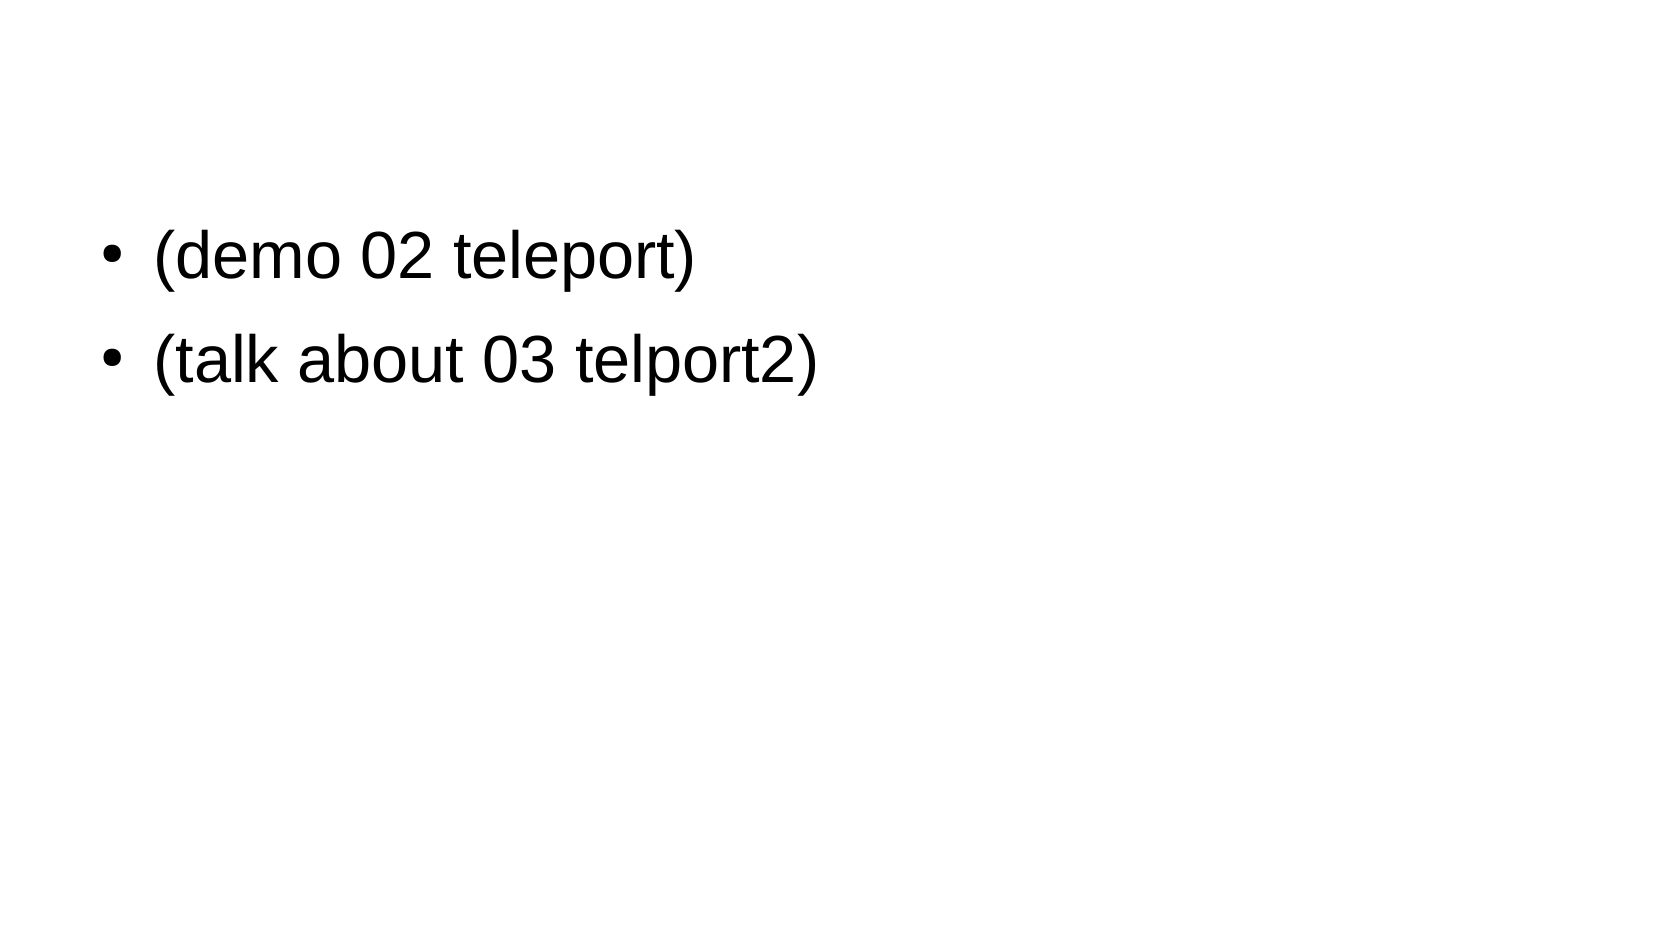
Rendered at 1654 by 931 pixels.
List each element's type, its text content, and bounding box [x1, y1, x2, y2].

list (demo 02 teleport) (talk about 03 telport2) [82, 217, 1571, 758]
